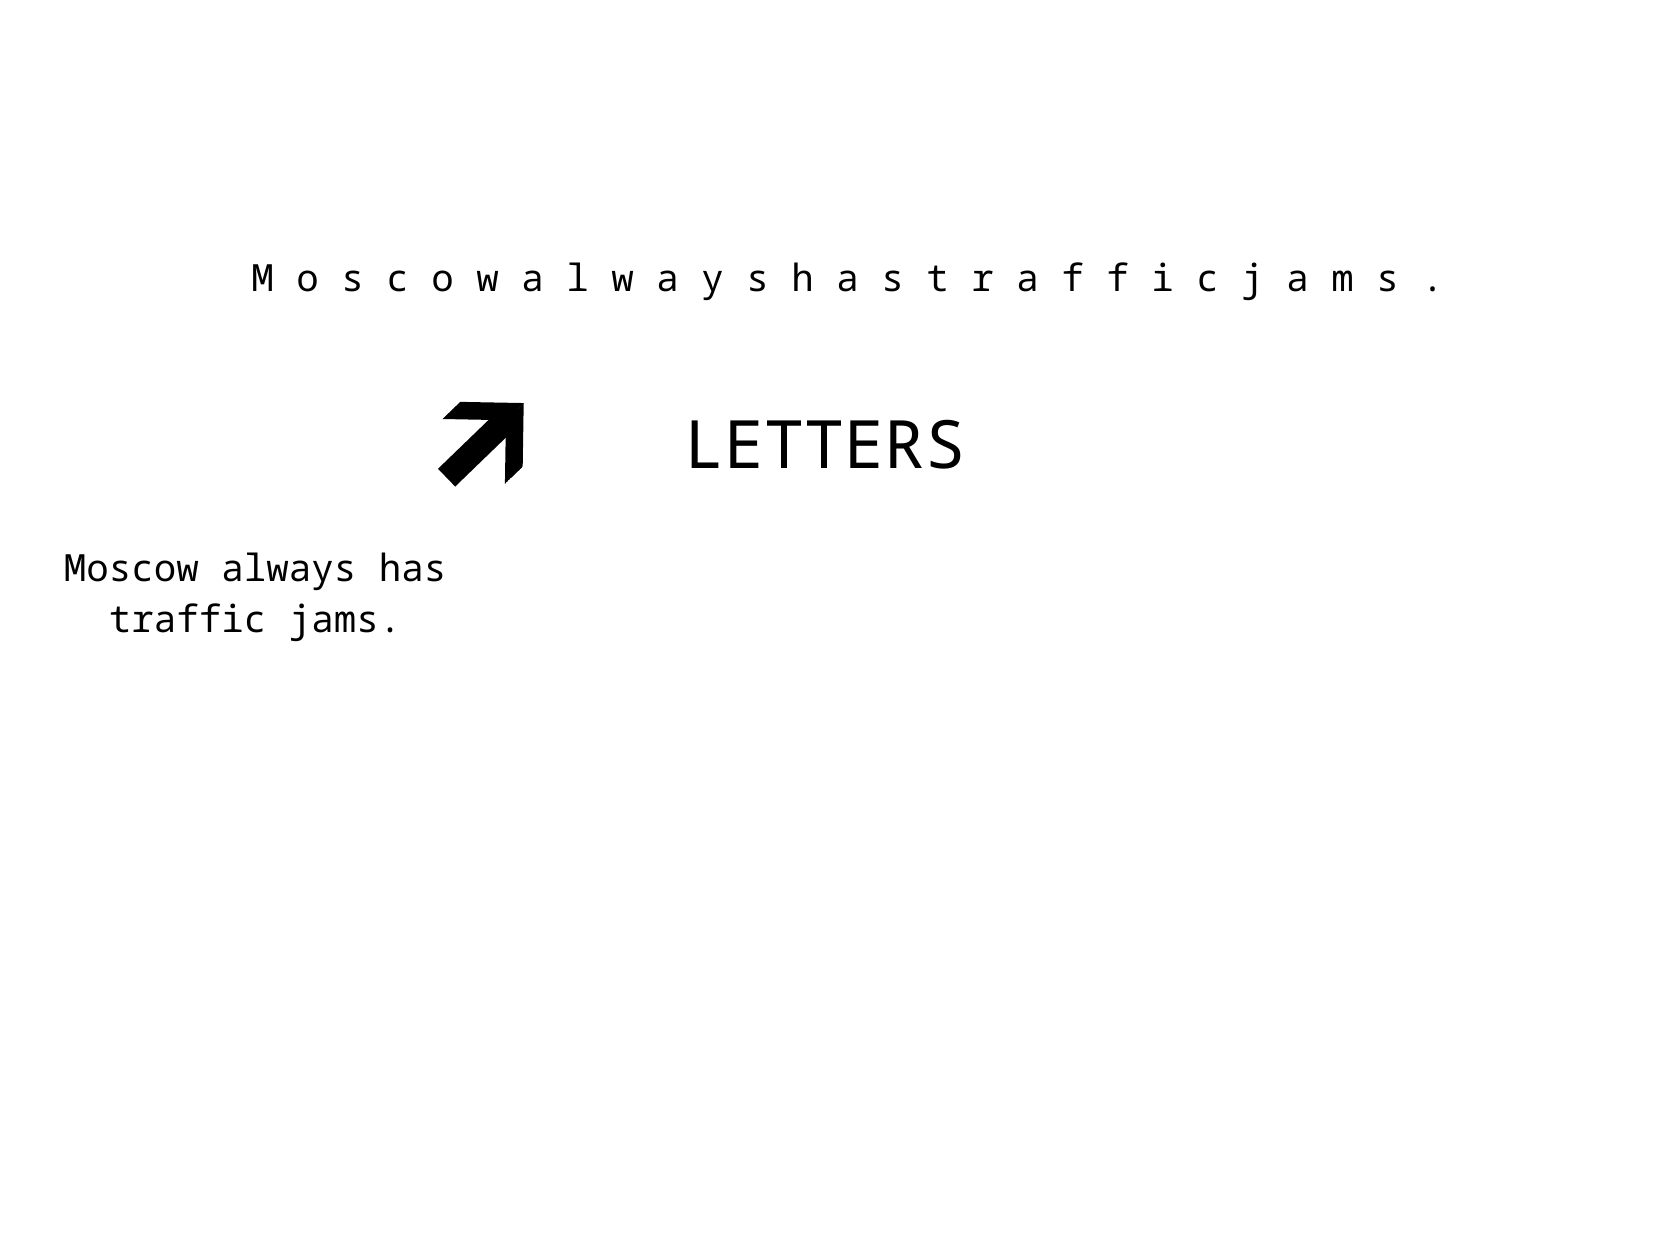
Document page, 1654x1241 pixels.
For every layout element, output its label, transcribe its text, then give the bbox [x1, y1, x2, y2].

text_box LETTERS [615, 330, 1036, 556]
picture [415, 406, 556, 511]
subtitle Moscow always has traffic jams. [45, 480, 466, 706]
text_box M o s c o w a l w a y s h a s t r a f f i c j a m s . [210, 150, 1486, 406]
